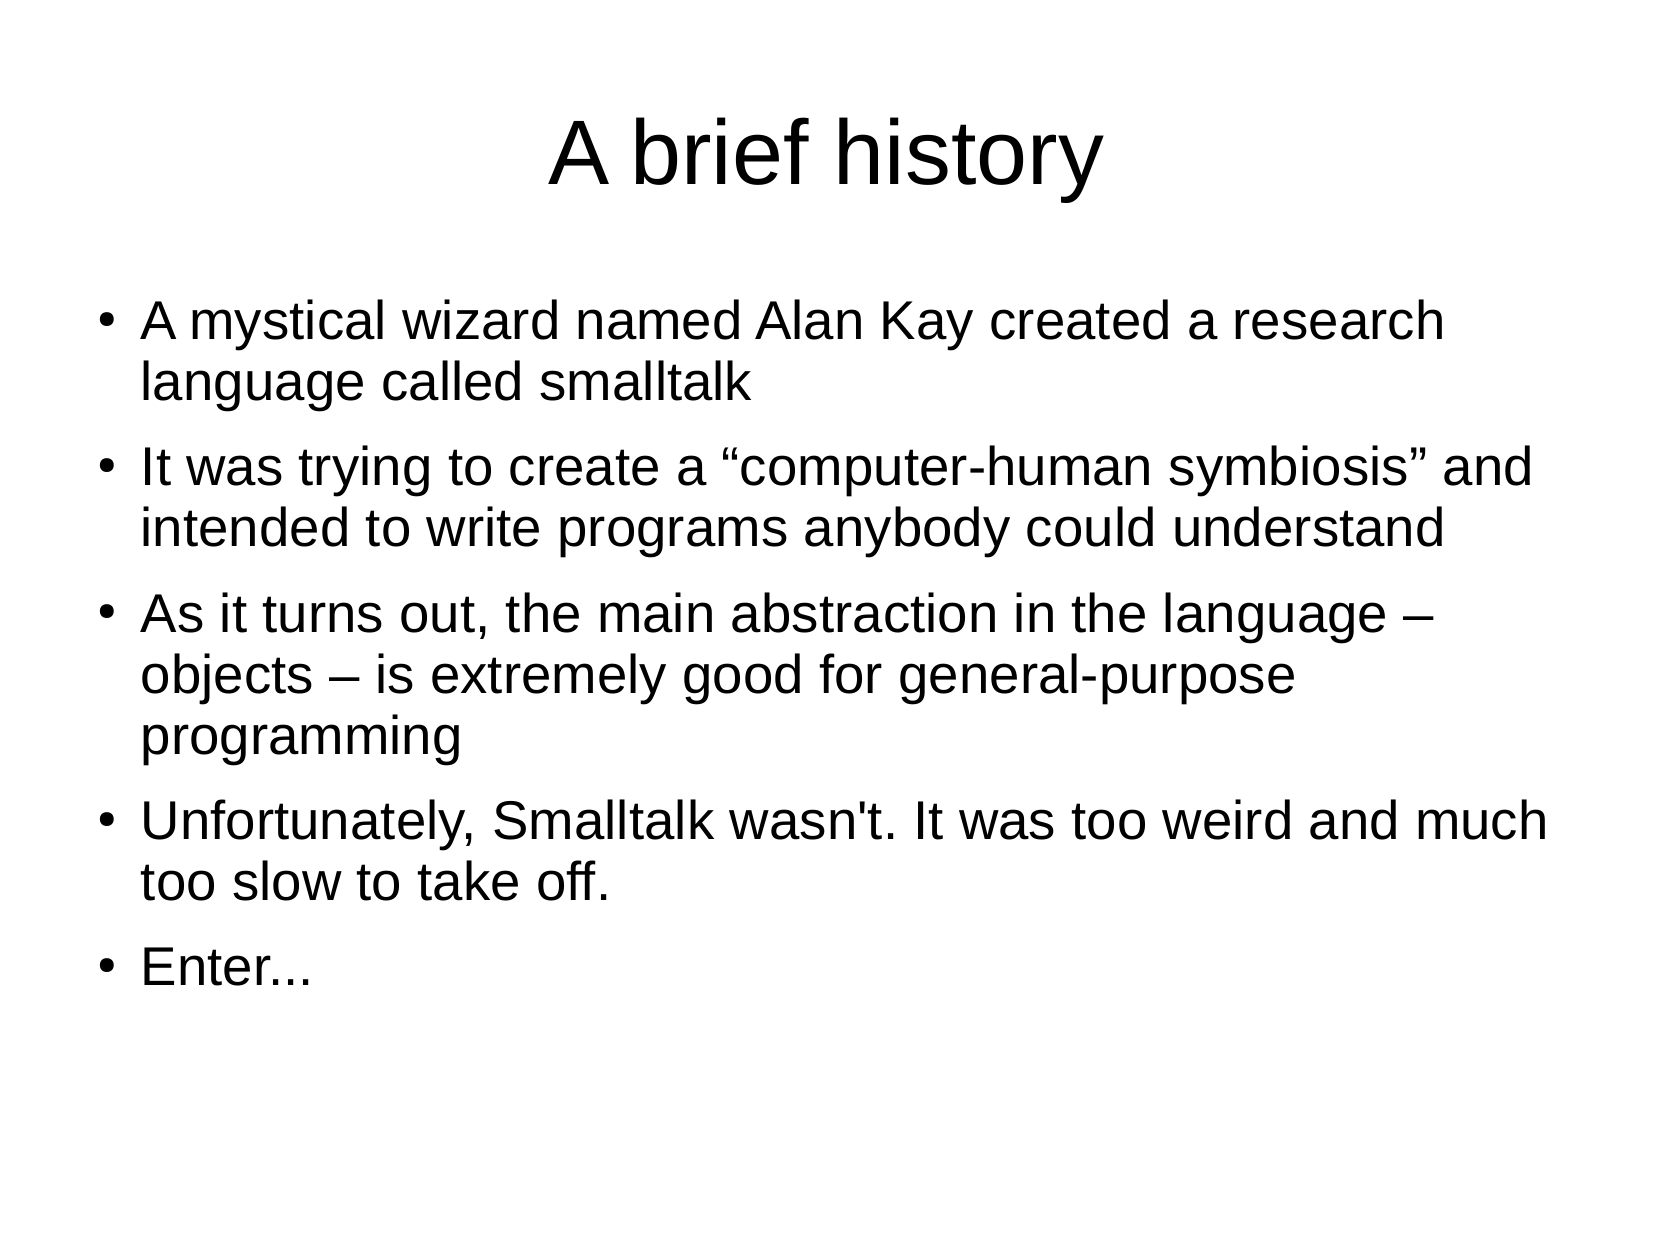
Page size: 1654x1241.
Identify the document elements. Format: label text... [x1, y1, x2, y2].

list A mystical wizard named Alan Kay created a research language called smalltalk It was trying to create a “computer-human symbiosis” and intended to write programs anybody could understand As it turns out, the main abstraction in the language – objects – is extremely good for general-purpose programming Unfortunately, Smalltalk wasn't. It was too weird and much too slow to take off. Enter... [82, 290, 1571, 1010]
title A brief history [82, 49, 1571, 257]
